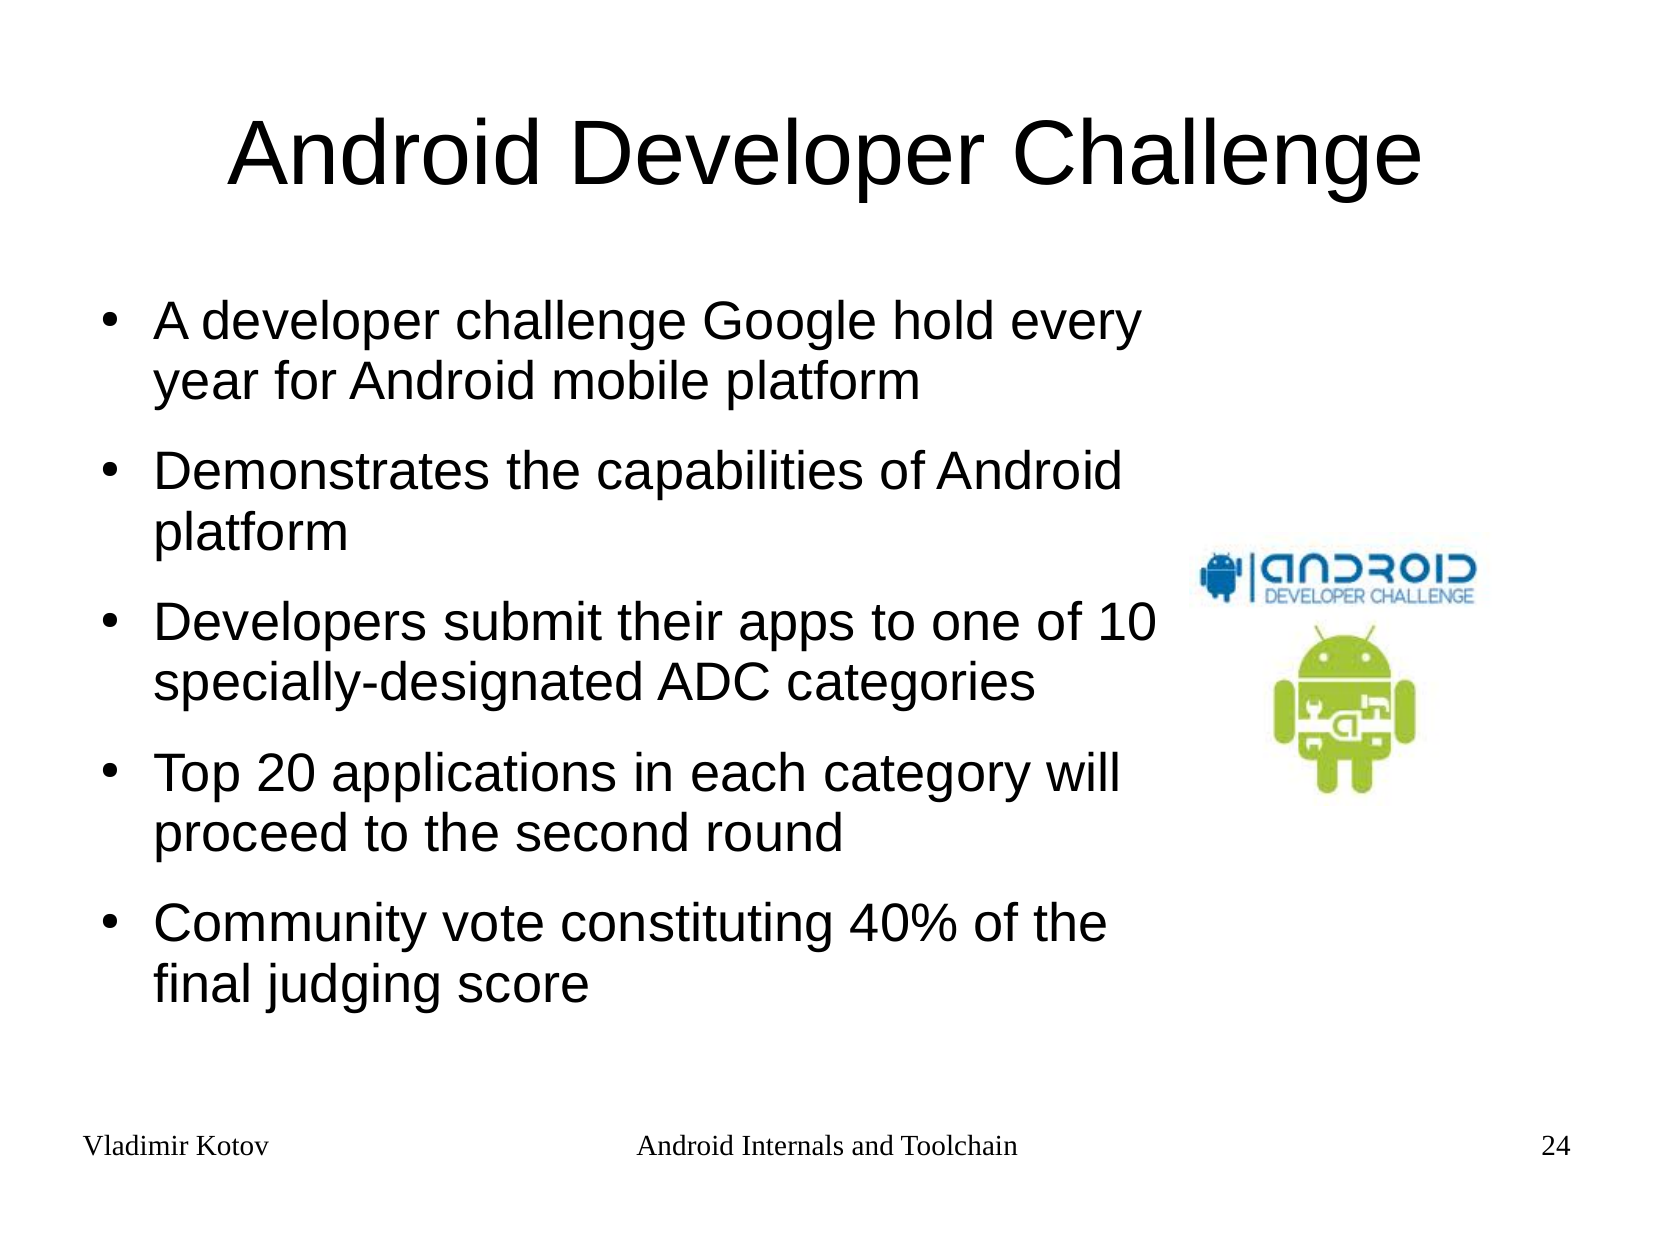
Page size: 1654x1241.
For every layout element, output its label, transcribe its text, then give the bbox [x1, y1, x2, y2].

list A developer challenge Google hold every year for Android mobile platform Demonstrates the capabilities of Android platform Developers submit their apps to one of 10 specially-designated ADC categories Top 20 applications in each category will proceed to the second round Community vote constituting 40% of the final judging score [82, 290, 1165, 1109]
picture [1189, 532, 1496, 806]
title Android Developer Challenge [82, 56, 1571, 250]
